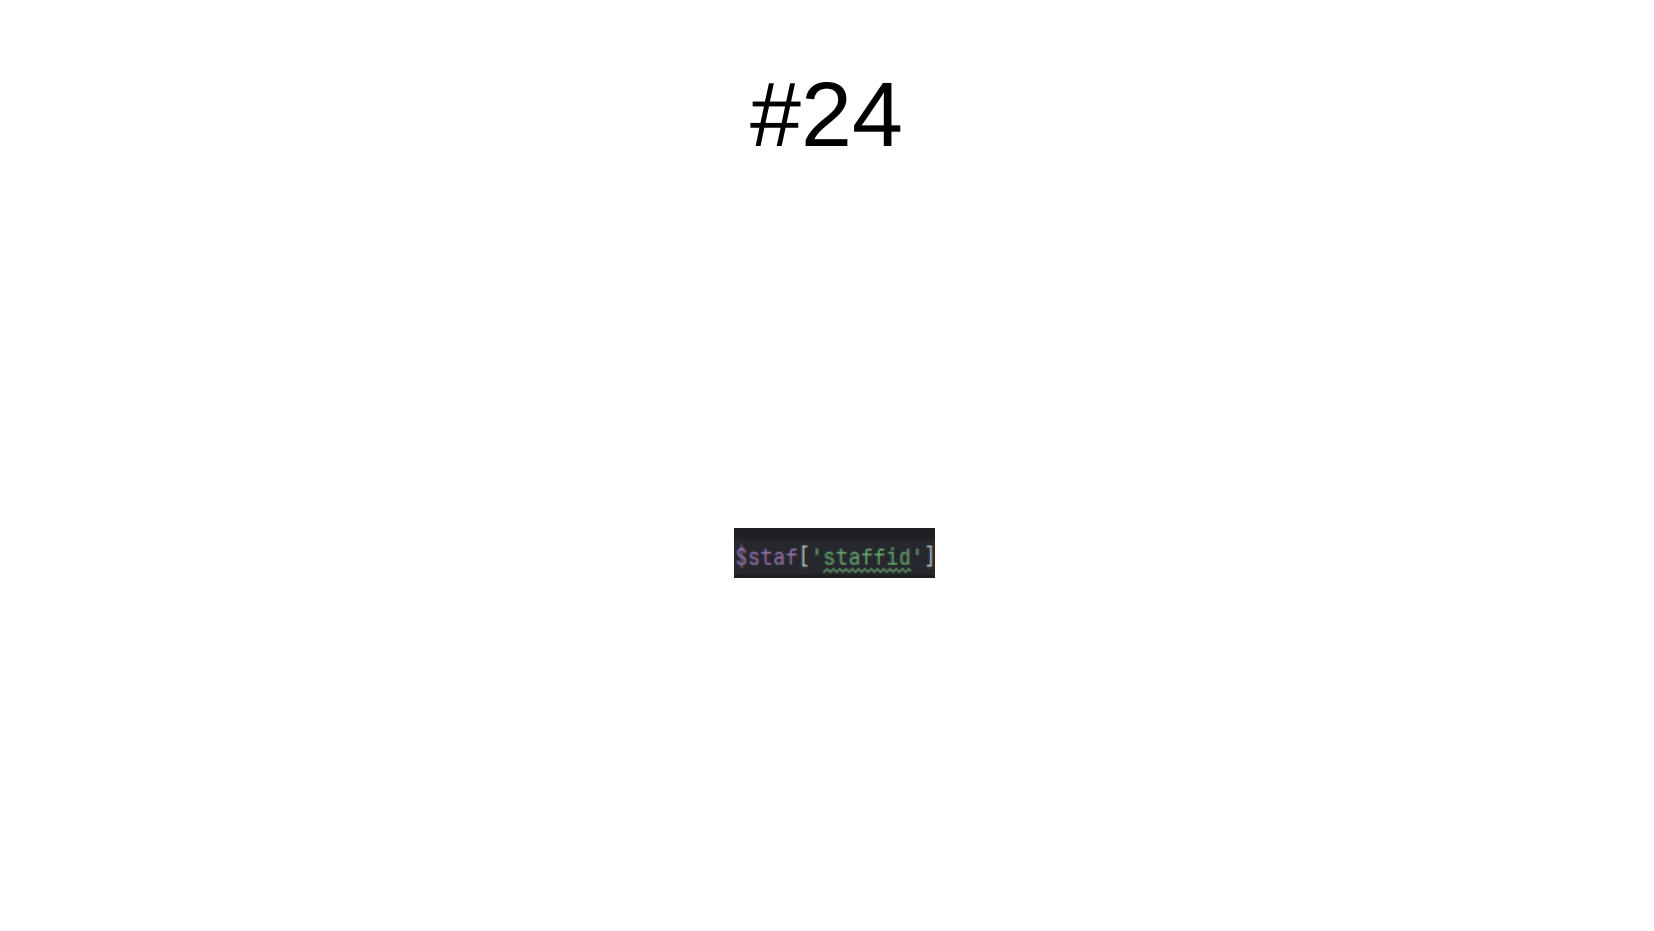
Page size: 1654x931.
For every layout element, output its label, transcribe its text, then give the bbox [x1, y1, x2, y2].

picture [734, 528, 935, 578]
title #24 [82, 37, 1571, 193]
